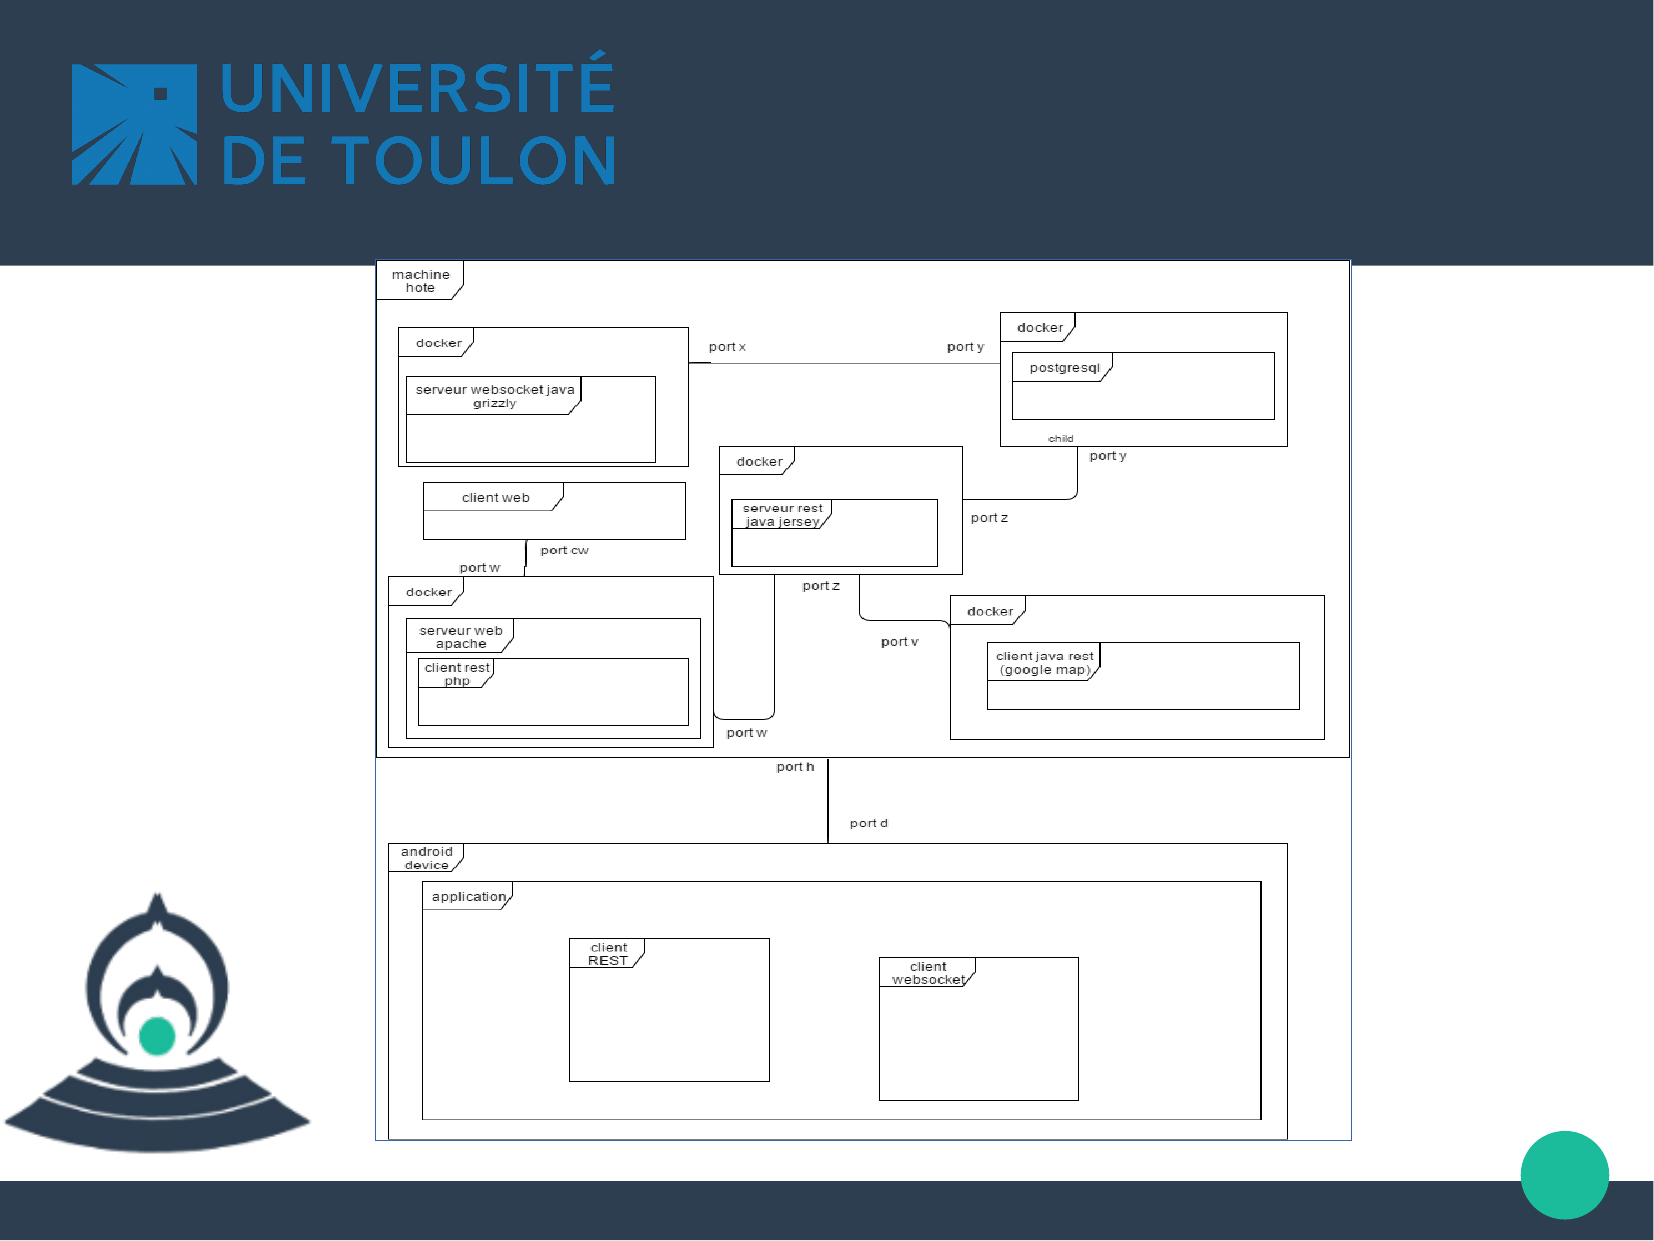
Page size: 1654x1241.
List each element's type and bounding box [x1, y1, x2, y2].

picture [72, 49, 614, 185]
picture [375, 259, 1352, 1141]
picture [2, 884, 316, 1160]
